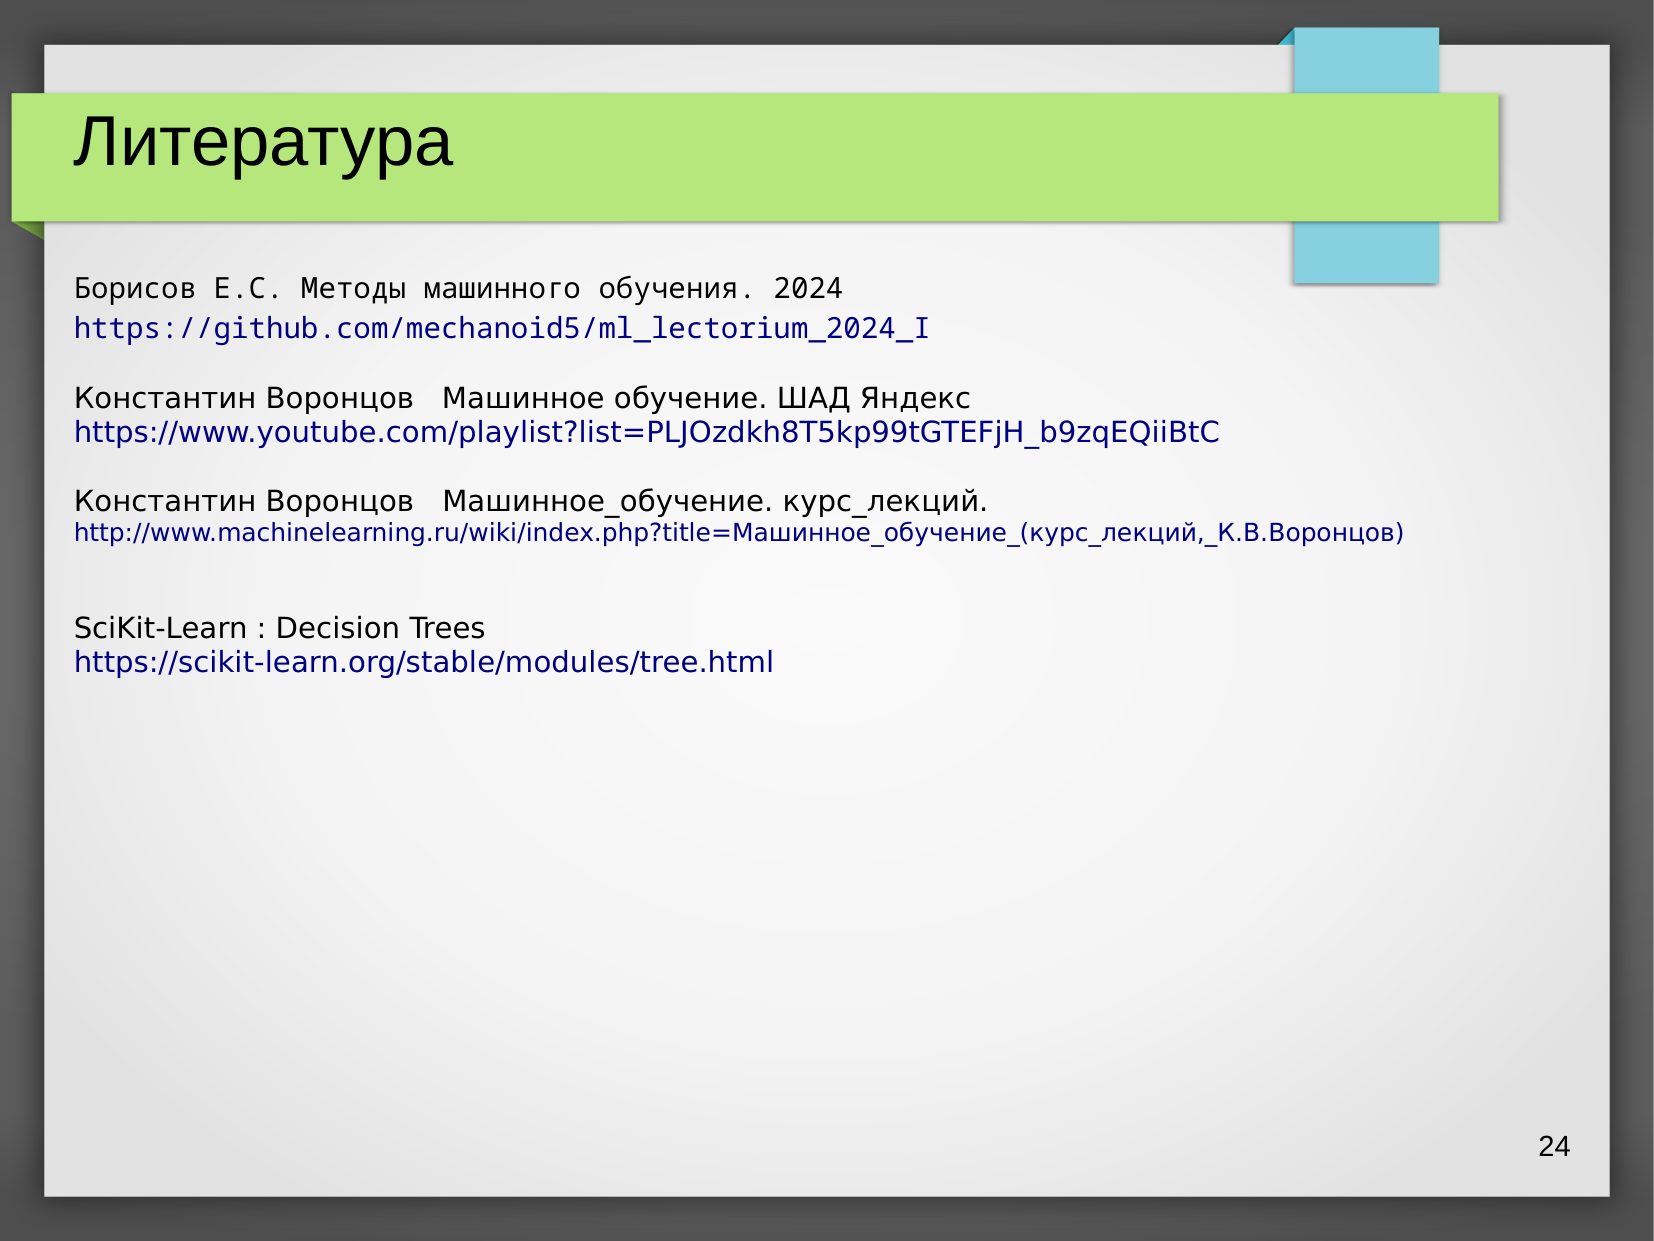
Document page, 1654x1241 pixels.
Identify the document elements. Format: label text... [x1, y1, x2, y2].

text_box Борисов Е.С. Методы машинного обучения. 2024 https://github.com/mechanoid5/ml_lectorium_2024_I Константин Воронцов Машинное обучение. ШАД Яндексhttps://www.youtube.com/playlist?list=PLJOzdkh8T5kp99tGTEFjH_b9zqEQiiBtC Константин Воронцов Машинное_обучение. курс_лекций. http://www.machinelearning.ru/wiki/index.php?title=Машинное_обучение_(курс_лекций,_К.В.Воронцов) SciKit-Learn : Decision Trees https://scikit-learn.org/stable/modules/tree.html [59, 259, 1571, 789]
picture [0, 0, 1654, 1241]
text_box Литература [59, 94, 1004, 189]
